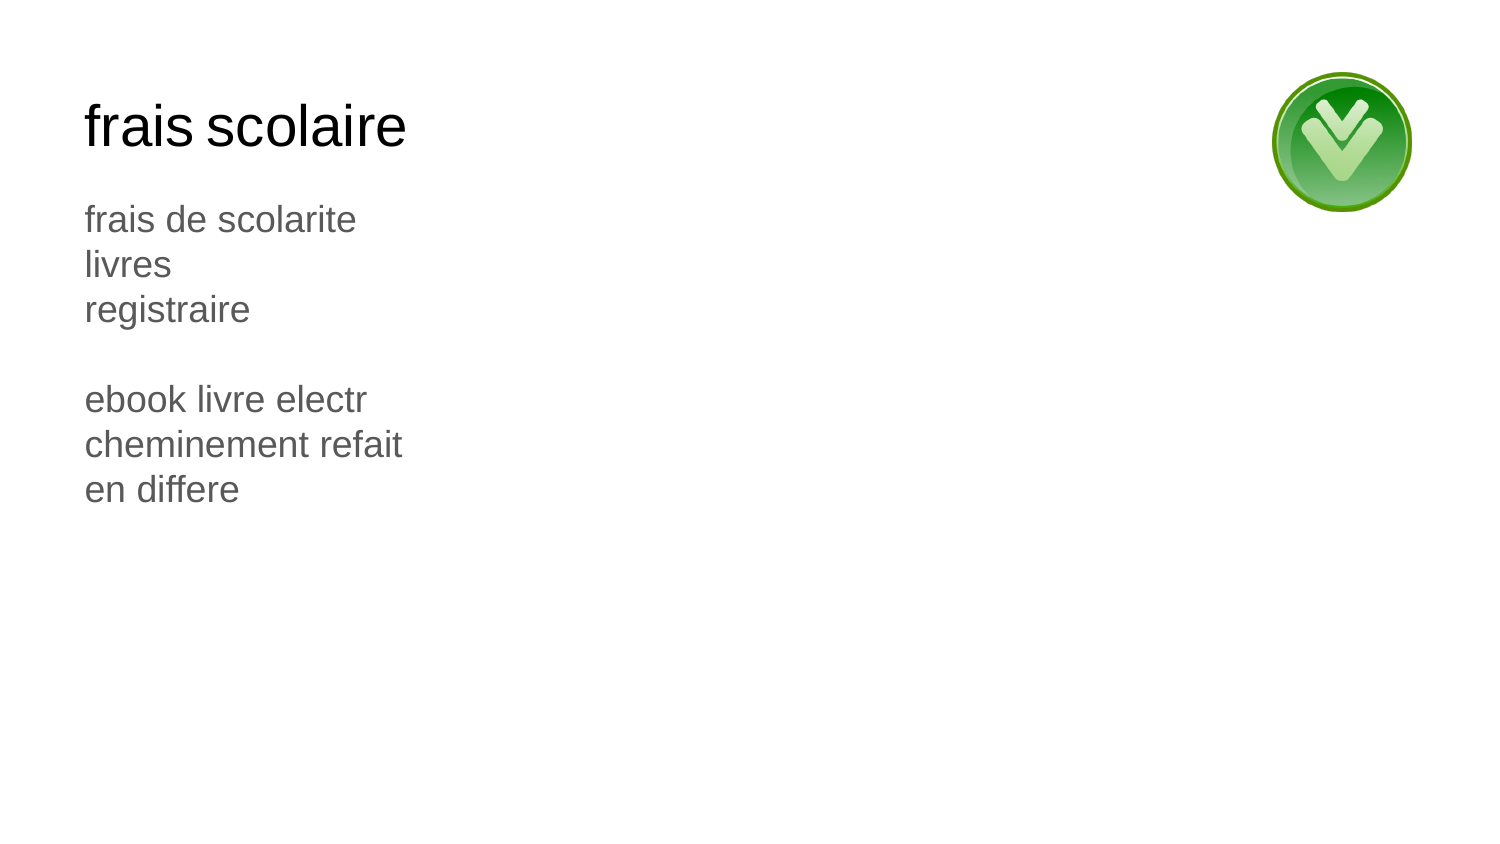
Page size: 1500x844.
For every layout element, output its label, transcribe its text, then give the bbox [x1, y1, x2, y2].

text_box frais [69, 72, 257, 180]
picture [1272, 72, 1412, 212]
title scolaire [257, 72, 650, 167]
list frais de scolarite livres registraire ebook livre electr cheminement refait en differe [69, 179, 692, 741]
